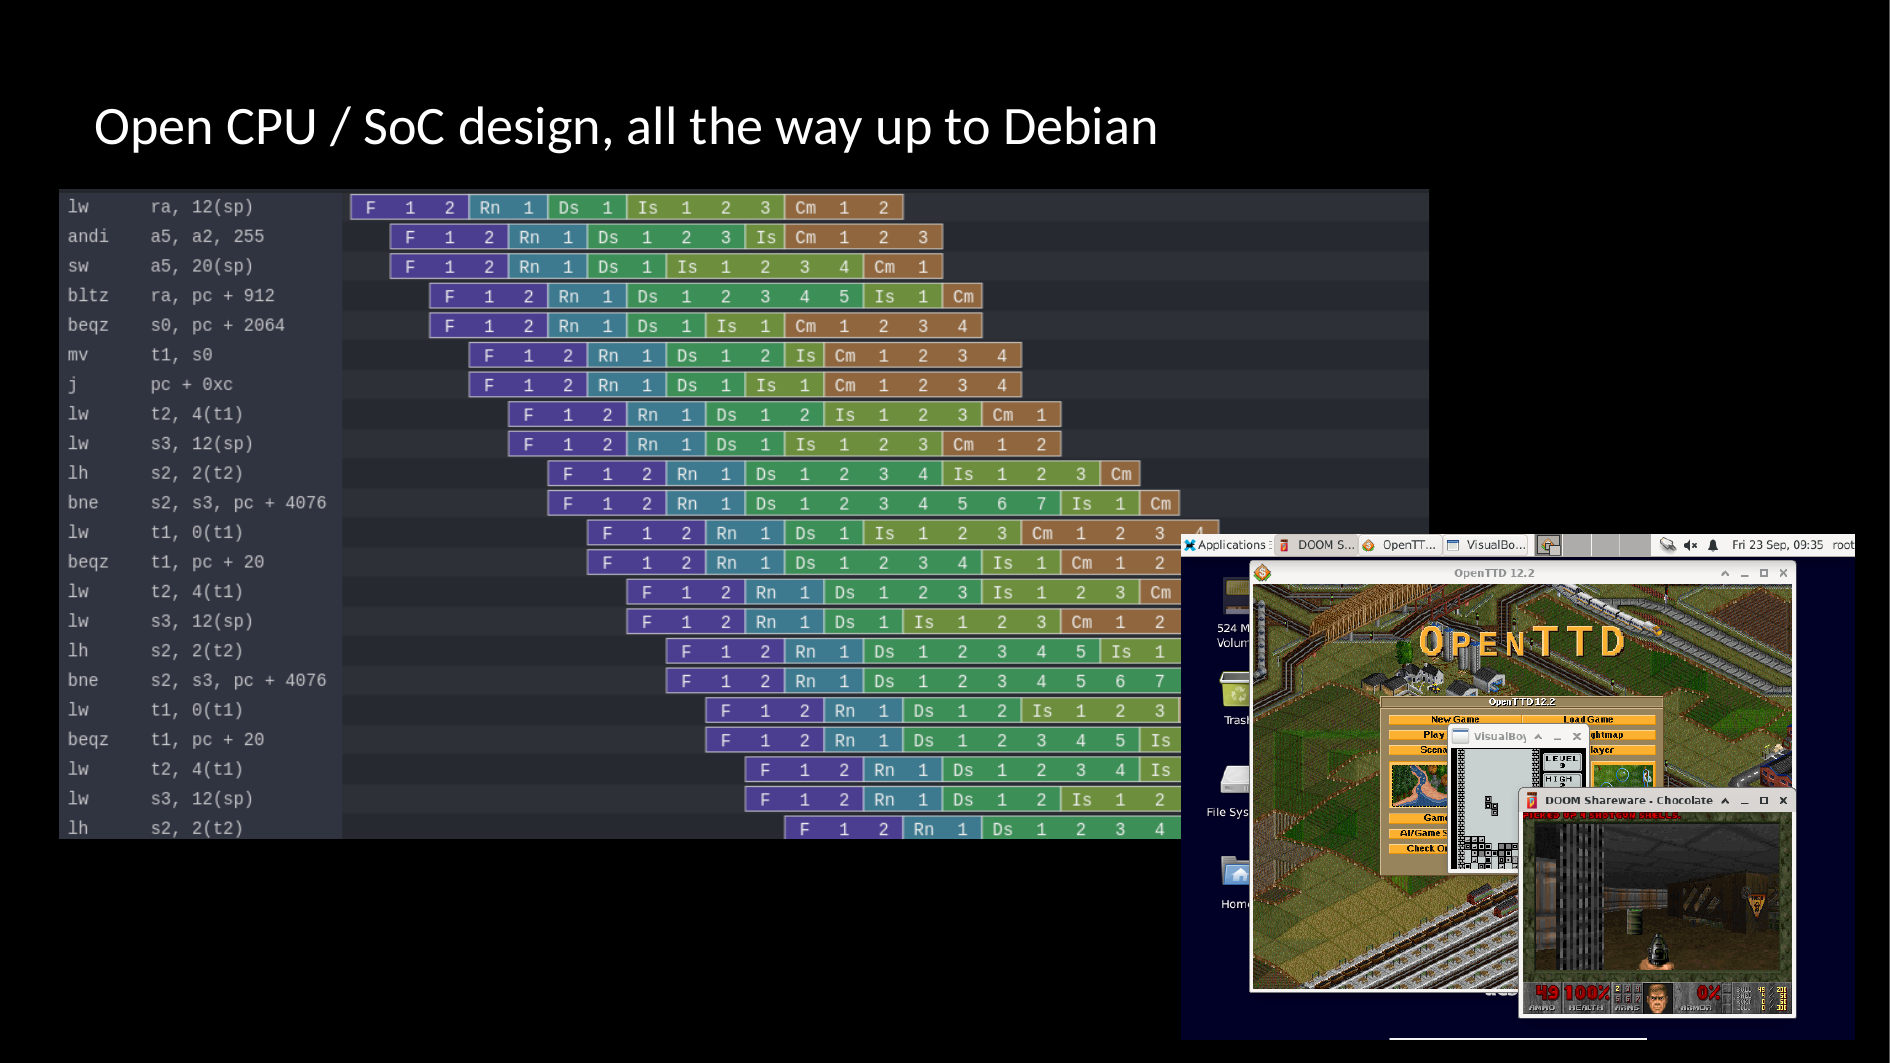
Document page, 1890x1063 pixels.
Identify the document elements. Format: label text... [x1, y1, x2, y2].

picture [59, 189, 1855, 1040]
title Open CPU / SoC design, all the way up to Debian [94, 42, 1796, 220]
